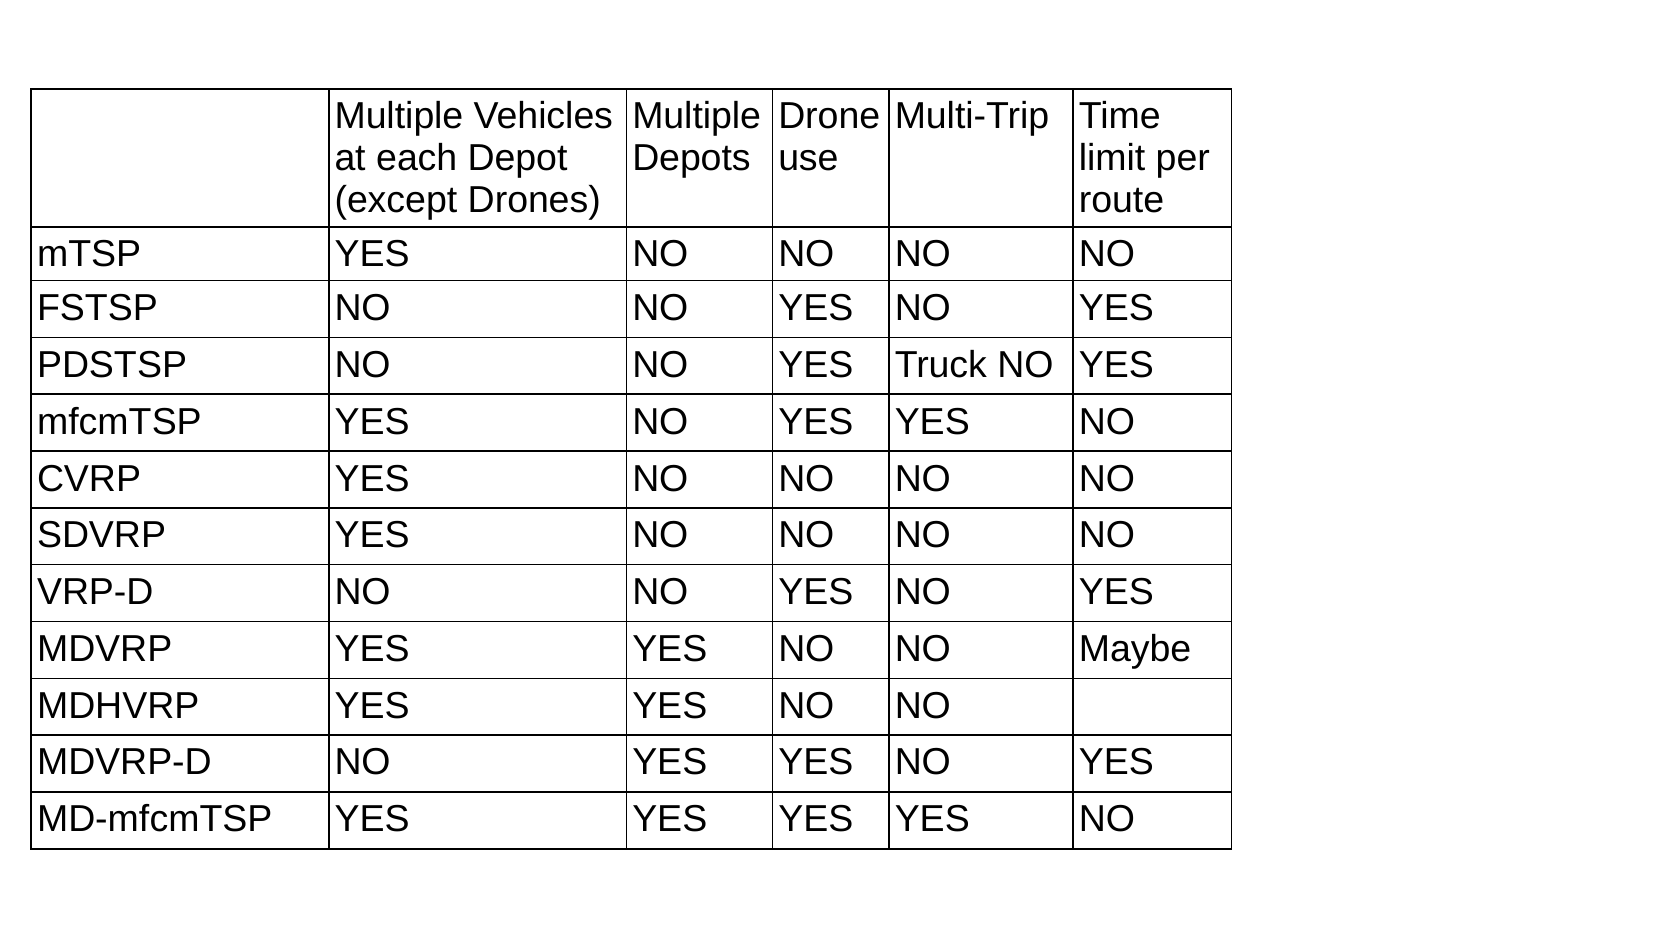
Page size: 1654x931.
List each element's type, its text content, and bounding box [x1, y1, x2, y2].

table_cell YES [330, 793, 626, 848]
table_cell PDSTSP [32, 338, 328, 393]
table_cell YES [773, 736, 888, 791]
table_cell YES [330, 395, 626, 450]
table_header Drone use [773, 90, 888, 226]
table_cell NO [1074, 228, 1231, 280]
table_cell [1074, 679, 1231, 734]
table_cell YES [773, 281, 888, 337]
table_cell YES [773, 395, 888, 437]
table_cell NO [627, 281, 772, 337]
table_cell NO [773, 509, 888, 564]
table_cell VRP-D [32, 565, 328, 621]
table_cell NO [1074, 452, 1231, 507]
table_cell NO [773, 622, 888, 678]
table_cell NO [890, 281, 1072, 337]
table_cell mTSP [32, 228, 328, 280]
table_cell YES [773, 338, 888, 393]
table_cell YES [773, 793, 888, 848]
table_cell YES [627, 679, 772, 734]
table_header Multi-Trip [890, 90, 1072, 226]
table_cell NO [627, 338, 772, 393]
table_cell YES [1074, 281, 1231, 337]
table_cell NO [890, 736, 1072, 791]
table_cell NO [890, 228, 1072, 280]
table_cell NO [773, 497, 888, 507]
table_cell FSTSP [32, 281, 328, 337]
table_cell NO [627, 395, 772, 450]
table_cell MDHVRP [32, 679, 328, 734]
table_cell NO [627, 228, 772, 280]
table_cell YES [627, 736, 772, 791]
table_cell YES [1074, 565, 1231, 621]
table_header Multiple Vehicles at each Depot (except Drones) [330, 90, 626, 226]
table_cell Maybe [1074, 622, 1231, 678]
table_cell SDVRP [32, 509, 328, 564]
table_cell NO [330, 281, 626, 337]
table_cell NO [890, 509, 1072, 564]
table_cell NO [330, 736, 626, 791]
table_cell NO [627, 452, 772, 507]
table_cell YES [773, 565, 888, 621]
table_cell YES [627, 622, 772, 678]
table_cell YES [330, 679, 626, 734]
table_cell YES [330, 452, 626, 507]
table_cell NO [890, 452, 1072, 507]
table_cell NO [773, 228, 888, 280]
table_cell YES [330, 622, 626, 678]
table_cell CVRP [32, 452, 328, 507]
table_cell YES [1074, 338, 1231, 393]
table_cell YES [890, 395, 1072, 450]
table_header [32, 90, 328, 226]
table_cell mfcmTSP [32, 395, 328, 450]
table_cell NO [330, 565, 626, 621]
table_header Multiple Depots [627, 90, 772, 226]
table_cell YES [330, 509, 626, 564]
table_cell MD-mfcmTSP [32, 793, 328, 848]
table_cell YES [1074, 736, 1231, 791]
table_cell MDVRP [32, 622, 328, 678]
table_cell NO [890, 679, 1072, 734]
table_cell YES [890, 793, 1072, 848]
table_cell YES [330, 228, 626, 280]
table_cell NO [627, 509, 772, 564]
table_cell NO [773, 679, 888, 734]
table_cell NO [890, 565, 1072, 621]
table_cell Truck NO [890, 338, 1072, 393]
table_cell MDVRP-D [32, 736, 328, 791]
table_cell NO [1074, 395, 1231, 450]
table_header Time limit per route [1074, 90, 1231, 226]
table_cell NO [890, 622, 1072, 678]
table_cell NO [1074, 509, 1231, 564]
table_cell NO [1074, 793, 1231, 848]
table_cell YES [627, 793, 772, 848]
table_cell NO [627, 565, 772, 621]
table_cell NO [330, 338, 626, 393]
chart [770, 437, 889, 497]
